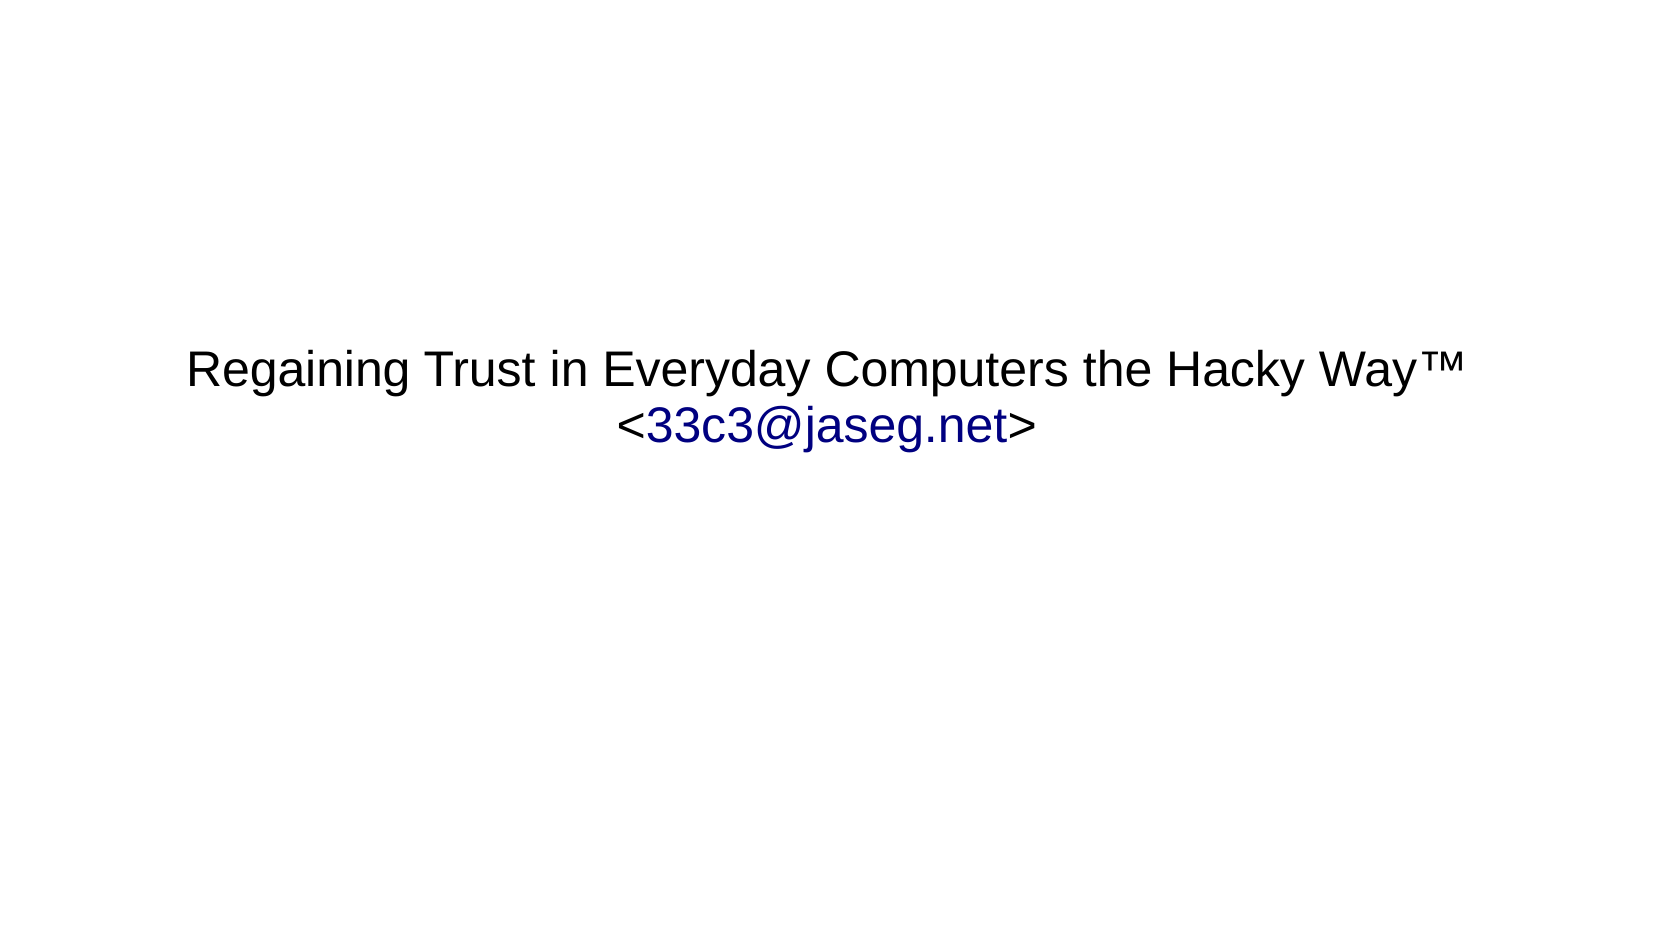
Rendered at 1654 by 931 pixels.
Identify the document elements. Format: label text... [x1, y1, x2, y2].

subtitle Regaining Trust in Everyday Computers the Hacky Way™ <33c3@jaseg.net> [82, 37, 1571, 758]
